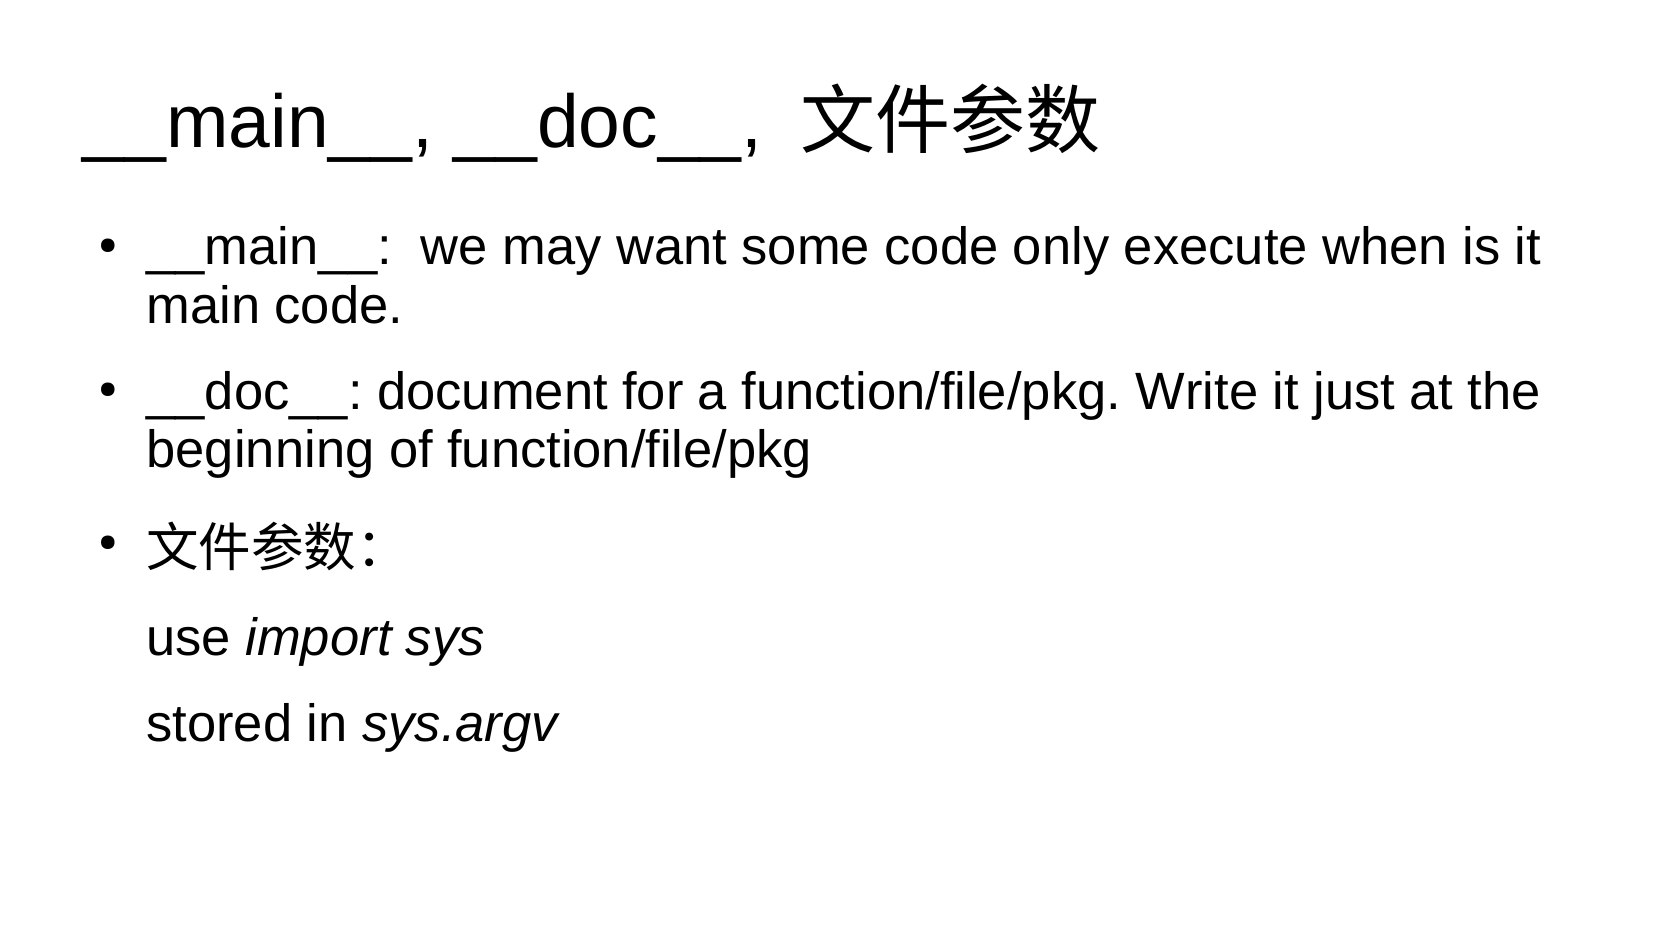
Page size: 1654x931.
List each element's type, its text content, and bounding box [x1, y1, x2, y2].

list __main__: we may want some code only execute when is it main code. __doc__: document for a function/file/pkg. Write it just at the beginning of function/file/pkg 文件参数： use import sys stored in sys.argv [82, 217, 1571, 758]
title __main__, __doc__, 文件参数 [82, 37, 1571, 193]
